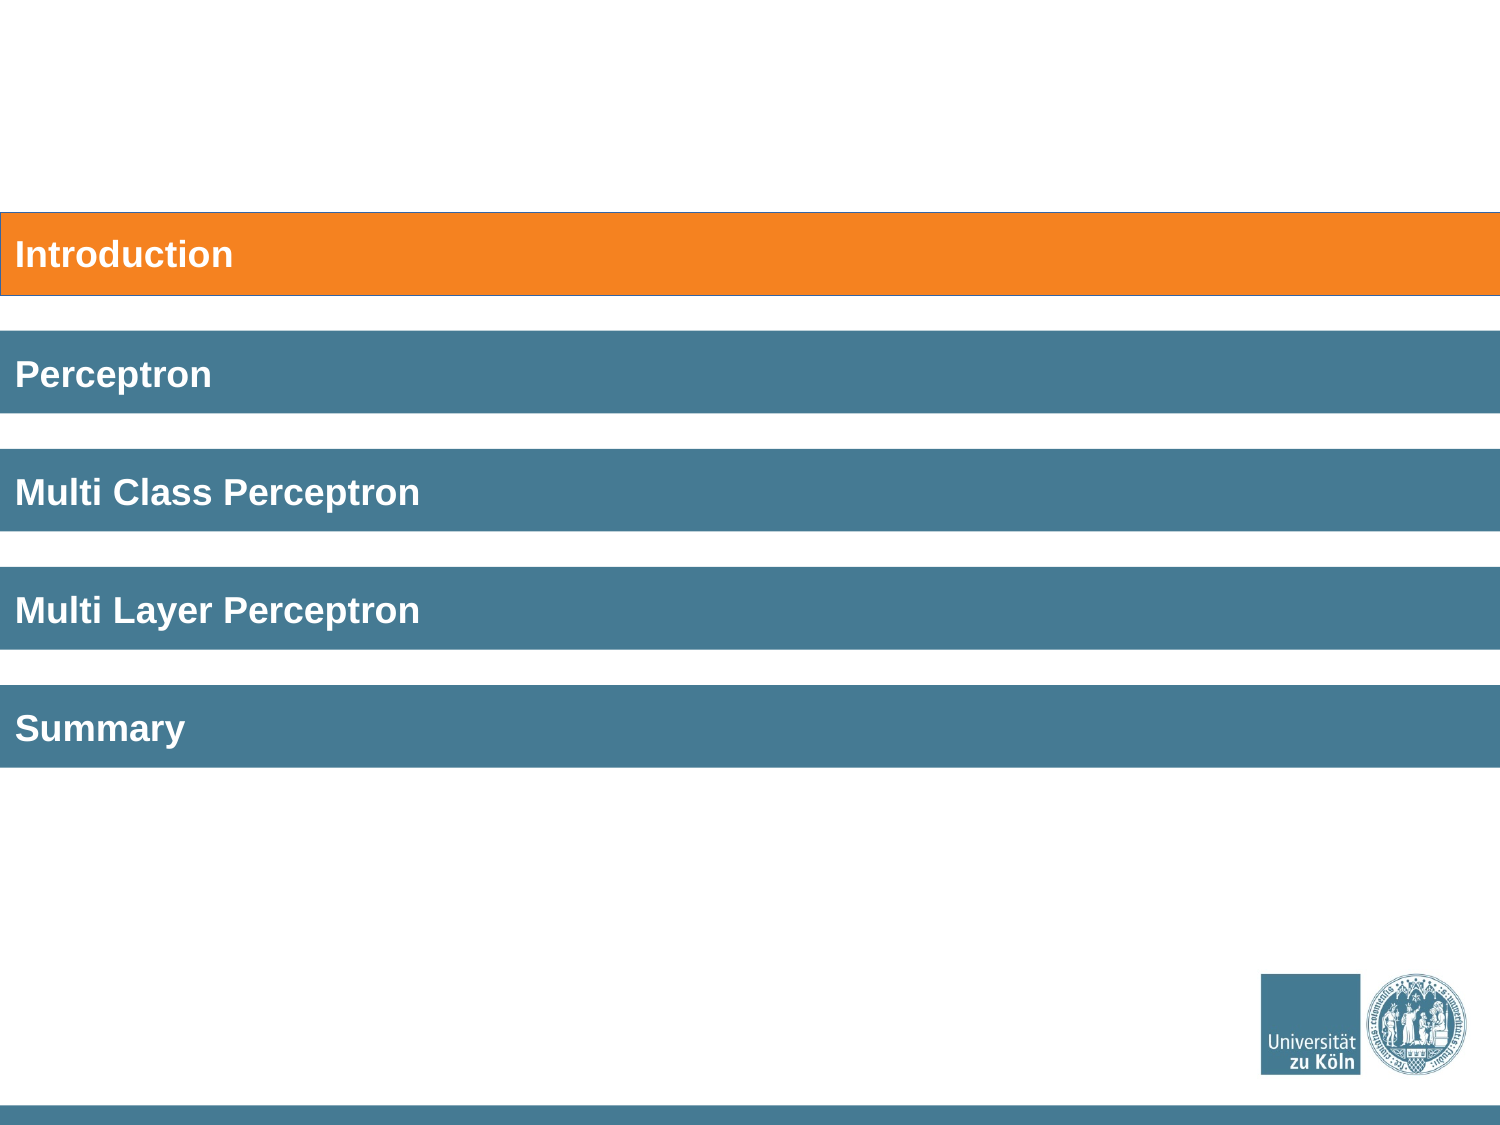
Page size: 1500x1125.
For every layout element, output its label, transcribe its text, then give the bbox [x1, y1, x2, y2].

text_box Introduction [0, 212, 1500, 296]
picture [1257, 969, 1471, 1079]
